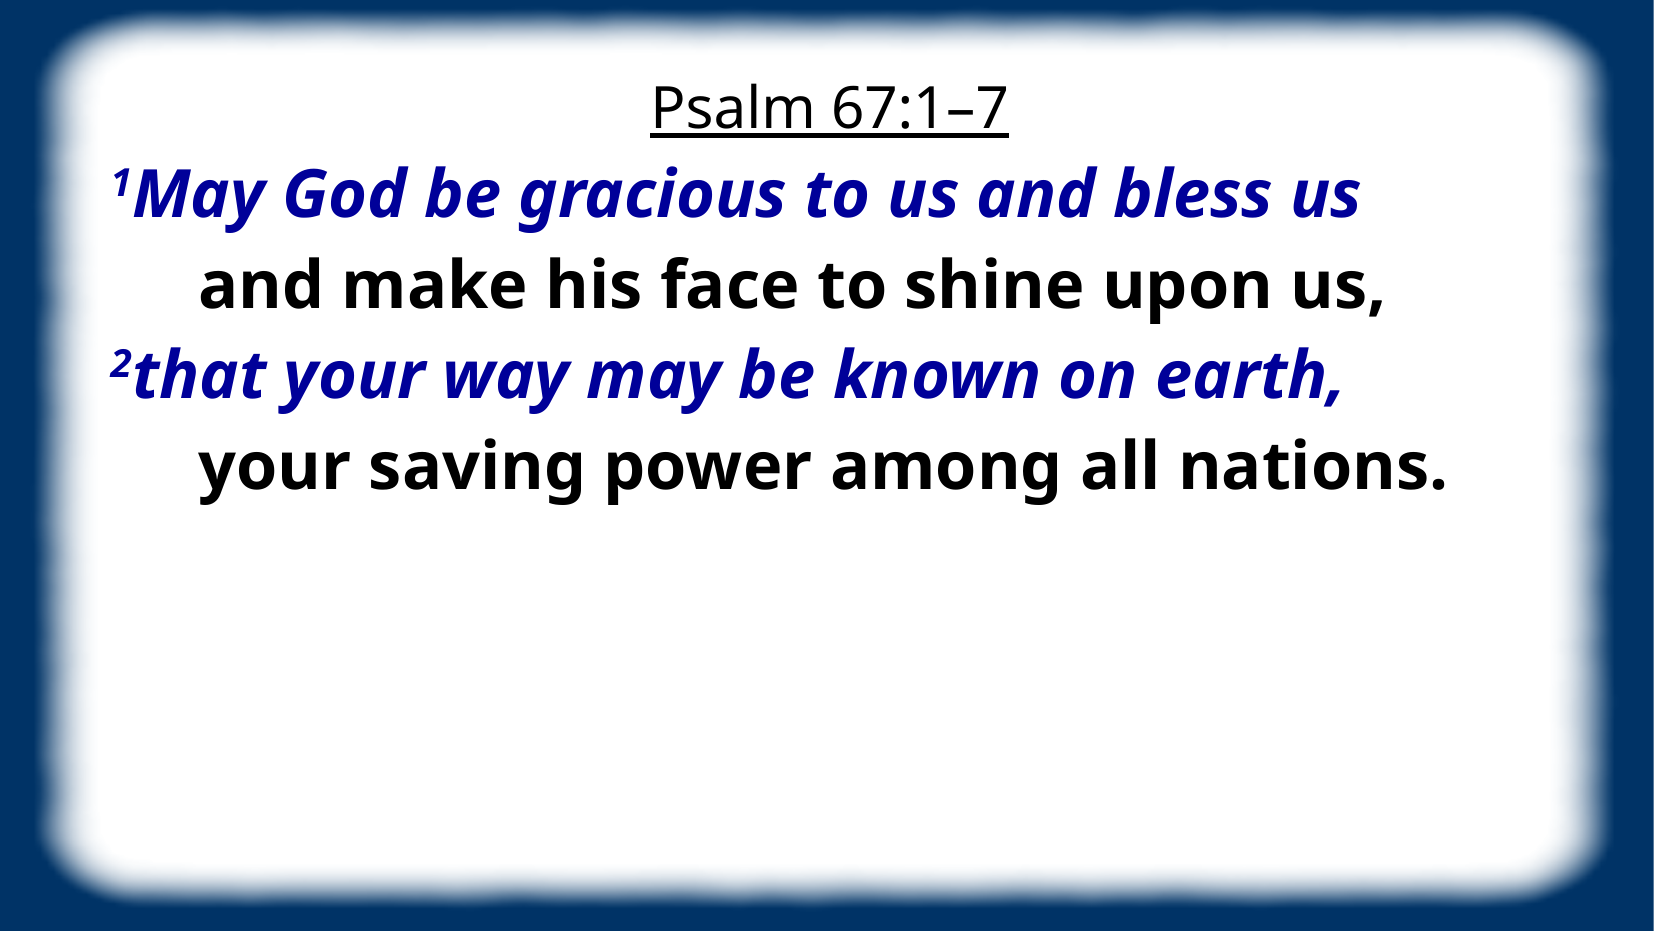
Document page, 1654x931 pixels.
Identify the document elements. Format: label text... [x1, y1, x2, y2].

text_box Psalm 67:1–7 1May God be gracious to us and bless us and make his face to shine upon us, 2that your way may be known on earth, your saving power among all nations. [95, 59, 1564, 507]
picture [0, 0, 1654, 931]
